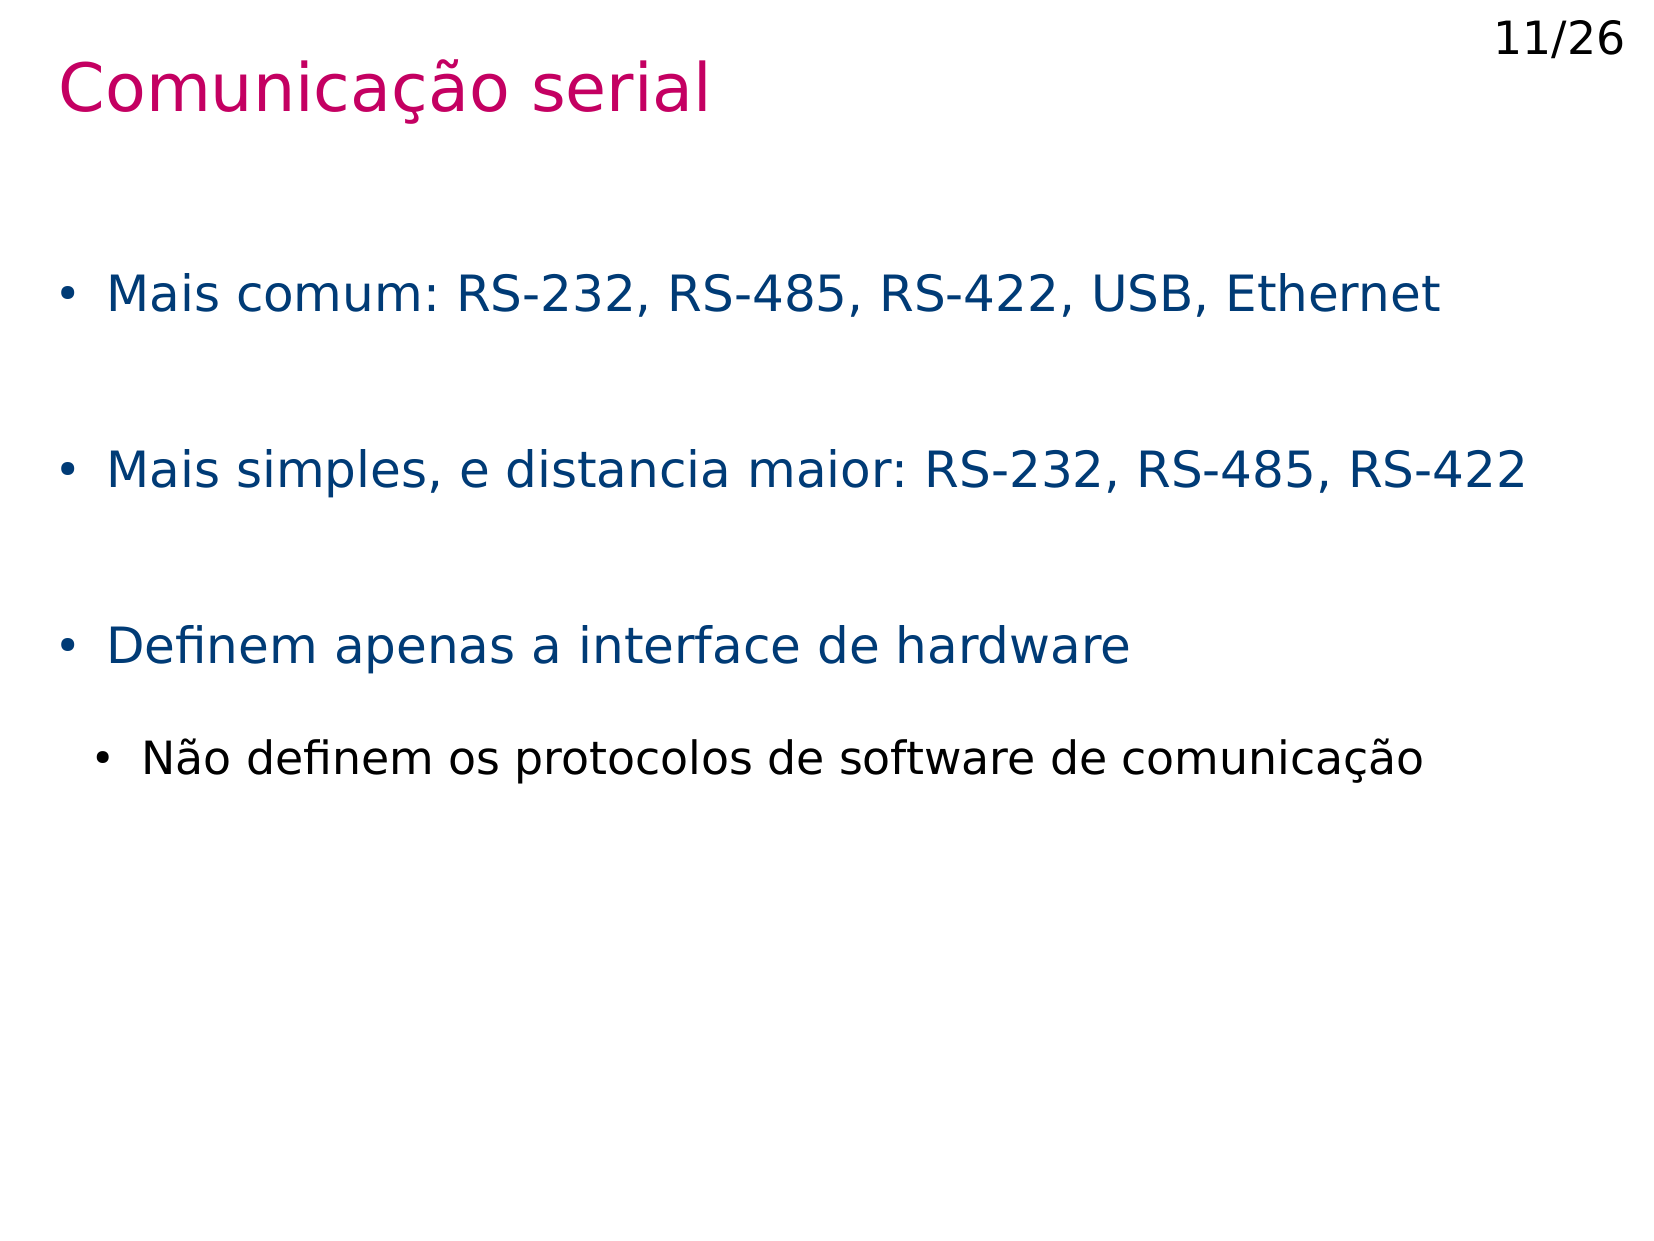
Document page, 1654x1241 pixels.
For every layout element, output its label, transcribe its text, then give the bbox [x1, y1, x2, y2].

title Comunicação serial [59, 29, 1625, 148]
list Mais comum: RS-232, RS-485, RS-422, USB, Ethernet Mais simples, e distancia maior: RS-232, RS-485, RS-422 Definem apenas a interface de hardware Não definem os protocolos de software de comunicação [59, 236, 1625, 1211]
